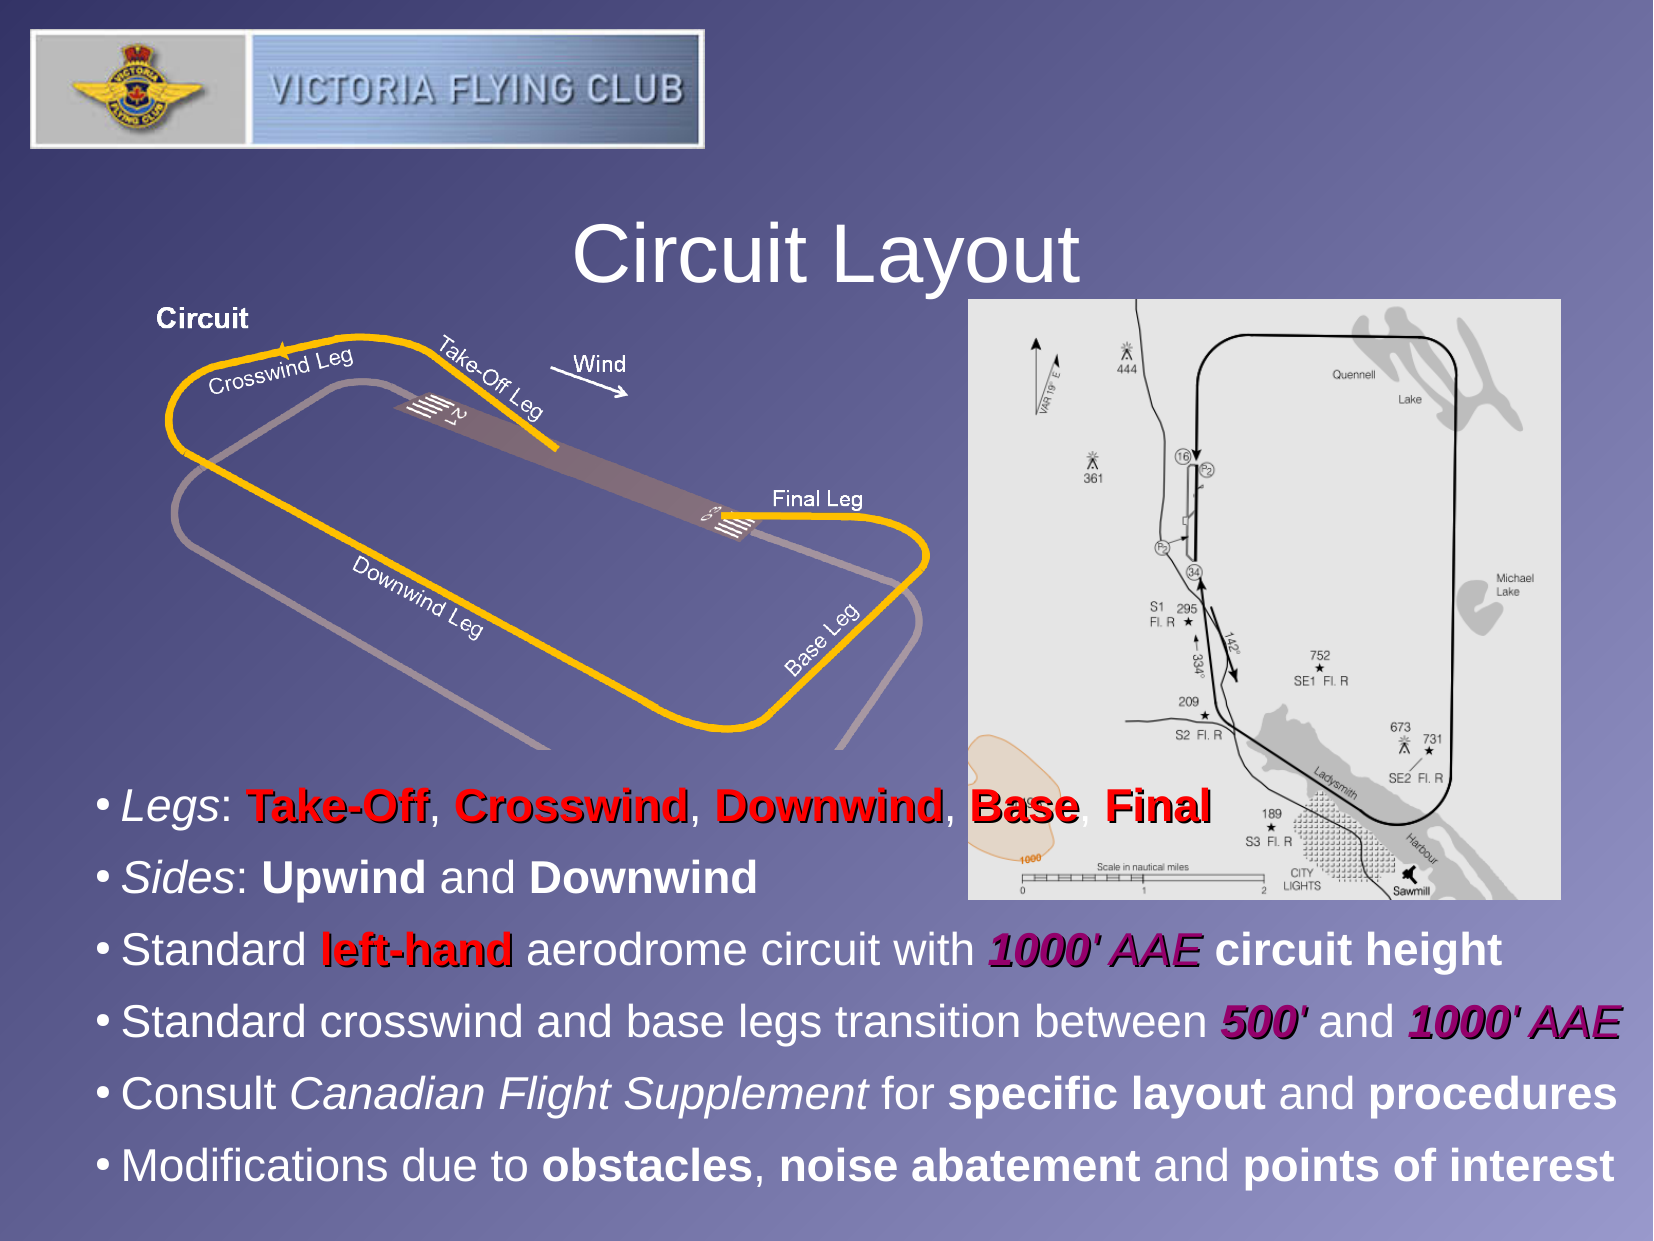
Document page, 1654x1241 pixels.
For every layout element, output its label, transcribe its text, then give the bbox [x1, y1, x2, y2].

list Legs: Take-Off, Crosswind, Downwind, Base, Final Sides: Upwind and Downwind Standard left-hand aerodrome circuit with 1000' AAE circuit height Standard crosswind and base legs transition between 500' and 1000' AAE Consult Canadian Flight Supplement for specific layout and procedures Modifications due to obstacles, noise abatement and points of interest [82, 780, 1636, 1201]
picture [150, 299, 939, 751]
picture [30, 29, 705, 149]
picture [968, 358, 1561, 780]
title Circuit Layout [82, 150, 1571, 358]
